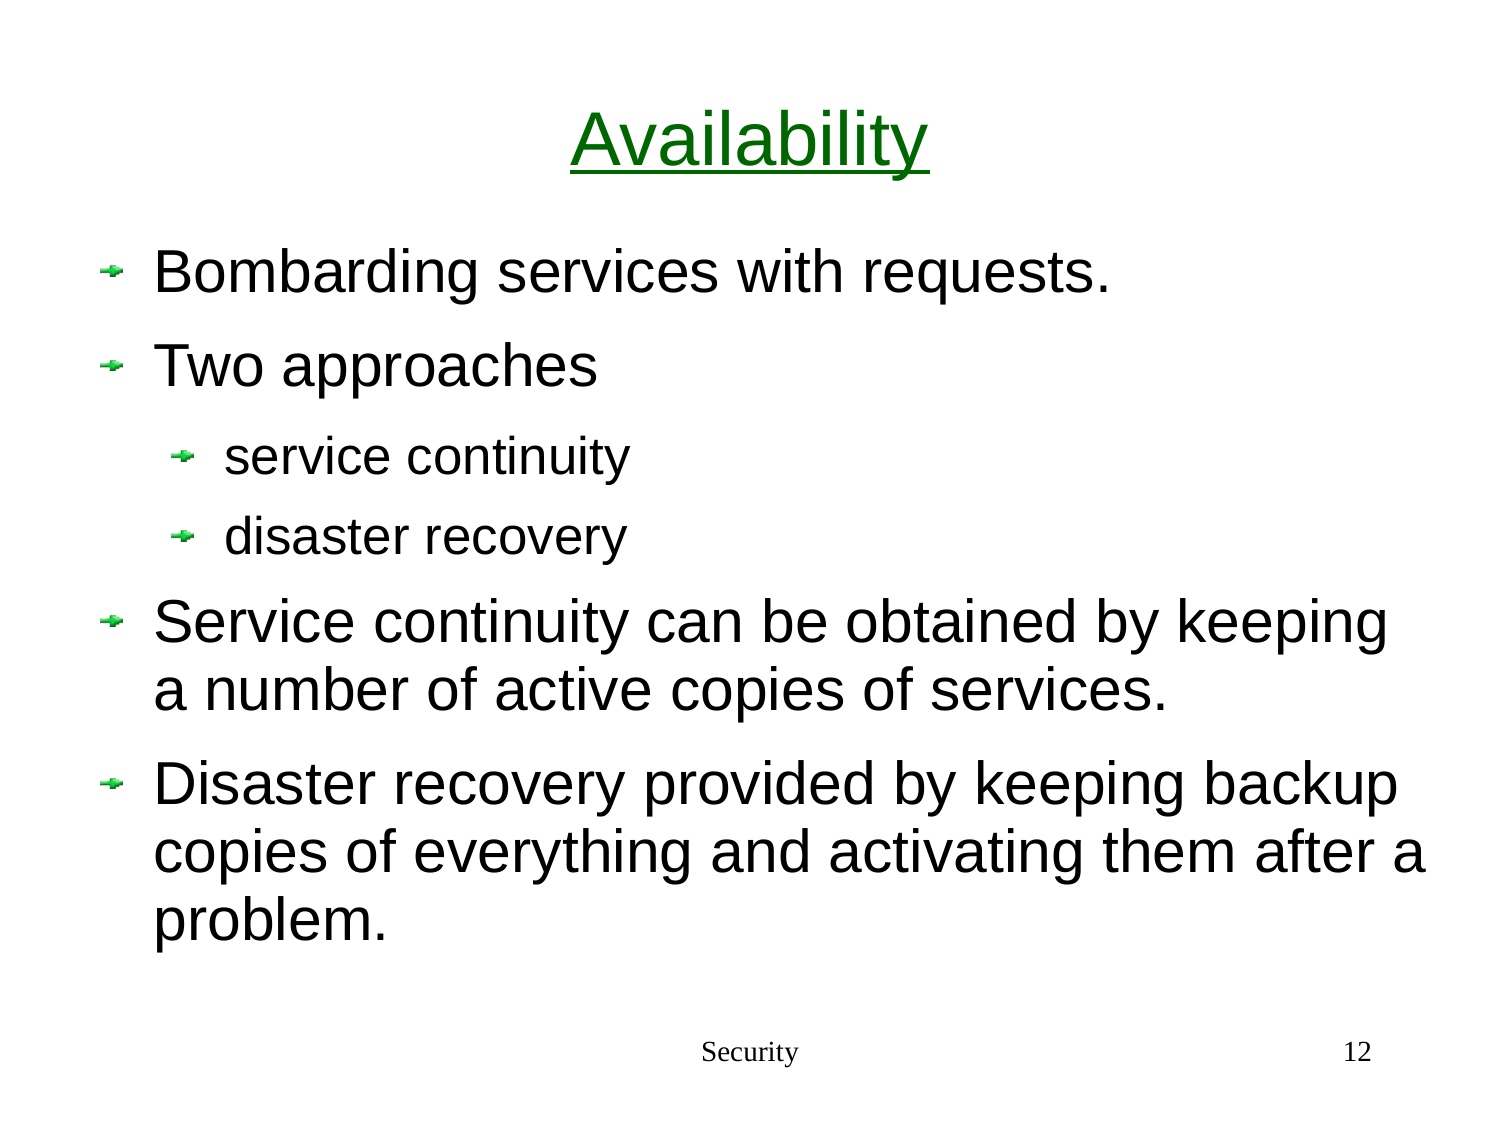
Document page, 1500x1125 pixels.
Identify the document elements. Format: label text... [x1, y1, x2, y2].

list Bombarding services with requests. Two approaches service continuity disaster recovery Service continuity can be obtained by keeping a number of active copies of services. Disaster recovery provided by keeping backup copies of everything and activating them after a problem. [82, 237, 1433, 981]
slide_number <number> [1074, 1025, 1388, 1100]
footer Security [512, 1025, 988, 1100]
title Availability [75, 93, 1425, 185]
